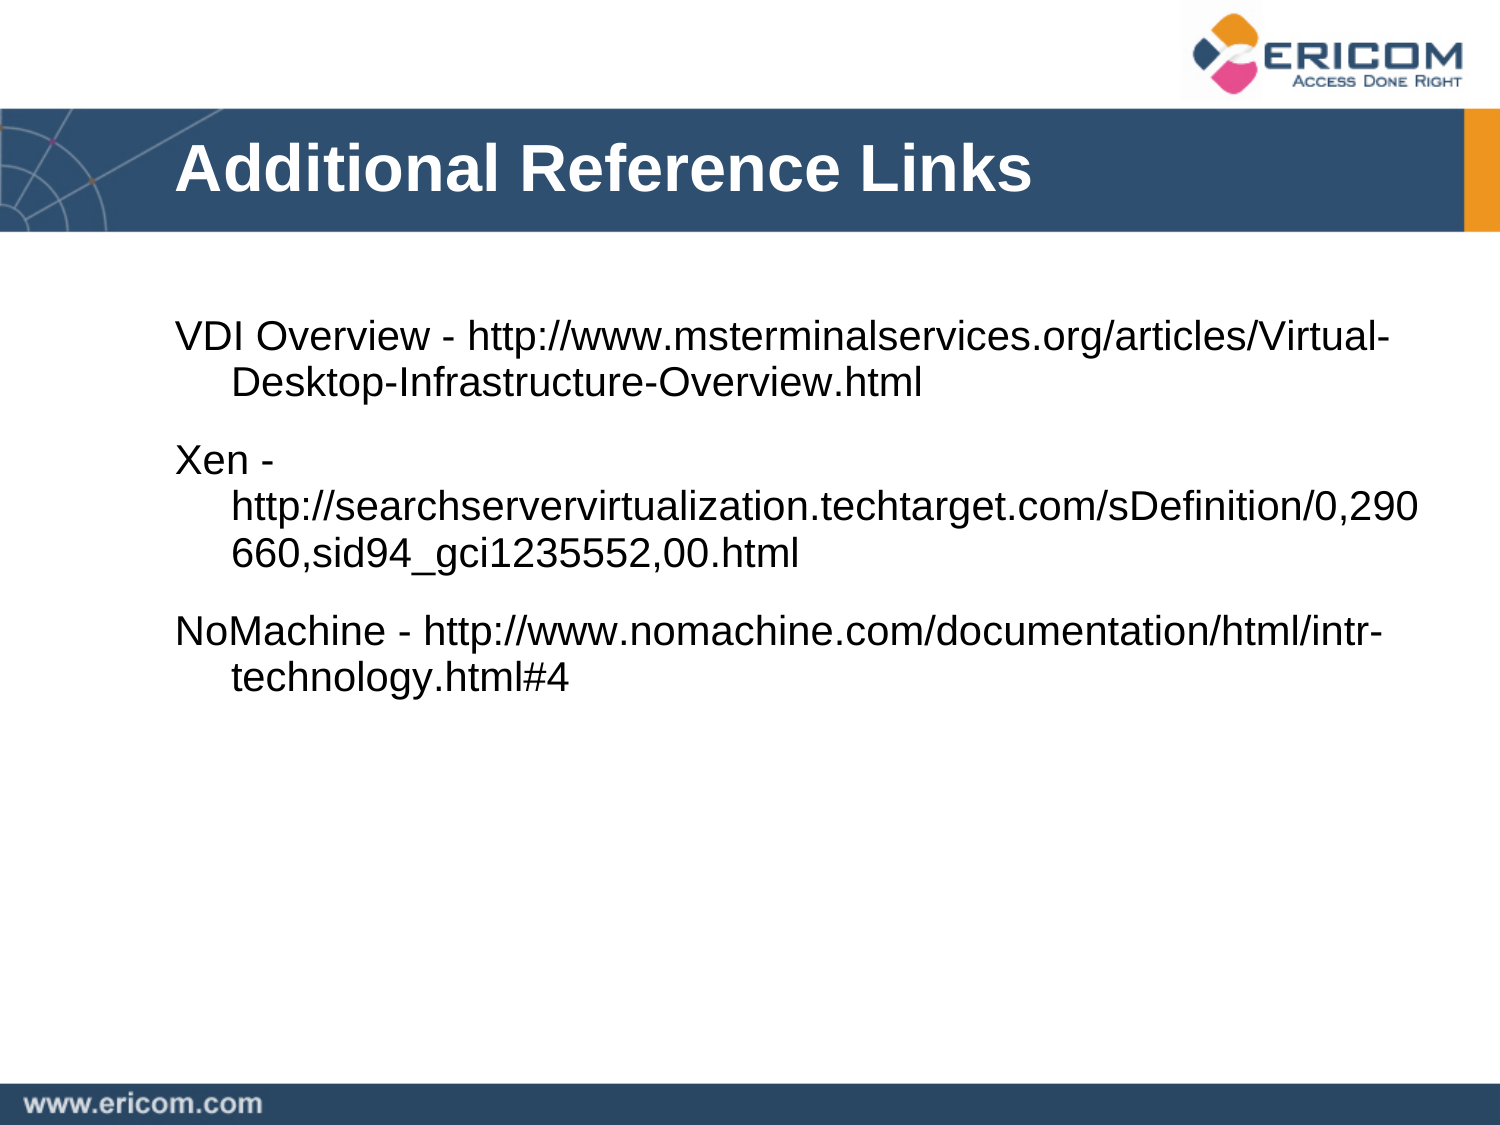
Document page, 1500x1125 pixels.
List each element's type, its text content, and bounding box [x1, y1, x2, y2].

picture [0, 0, 1500, 1125]
list VDI Overview - http://www.msterminalservices.org/articles/Virtual-Desktop-Infrastructure-Overview.html Xen - http://searchservervirtualization.techtarget.com/sDefinition/0,290660,sid94_gci1235552,00.html NoMachine - http://www.nomachine.com/documentation/html/intr-technology.html#4 [174, 312, 1438, 988]
title Additional Reference Links [174, 74, 1438, 263]
